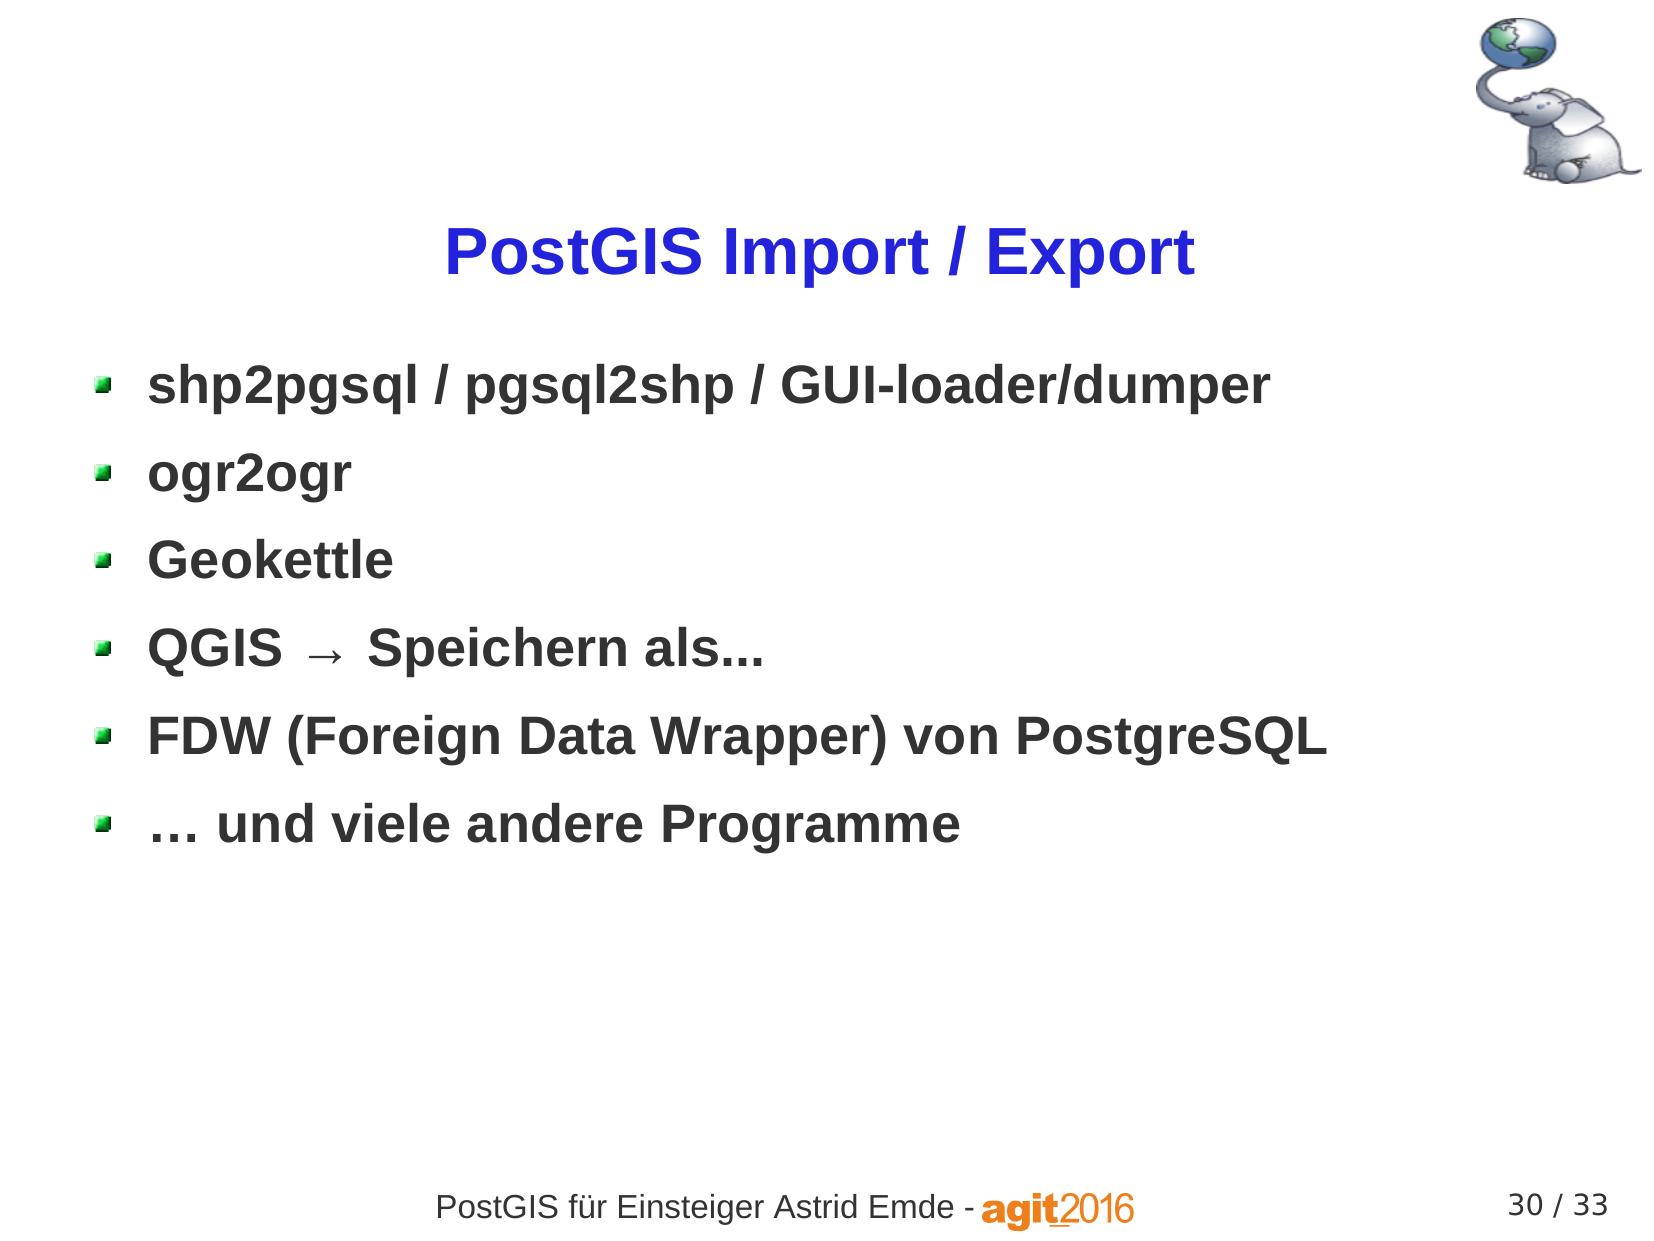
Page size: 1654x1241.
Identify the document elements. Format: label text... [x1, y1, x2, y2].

picture [1476, 18, 1642, 184]
picture [981, 1192, 1135, 1232]
list shp2pgsql / pgsql2shp / GUI-loader/dumper ogr2ogr Geokettle QGIS → Speichern als... FDW (Foreign Data Wrapper) von PostgreSQL … und viele andere Programme [76, 354, 1565, 1173]
title PostGIS Import / Export [76, 177, 1565, 325]
